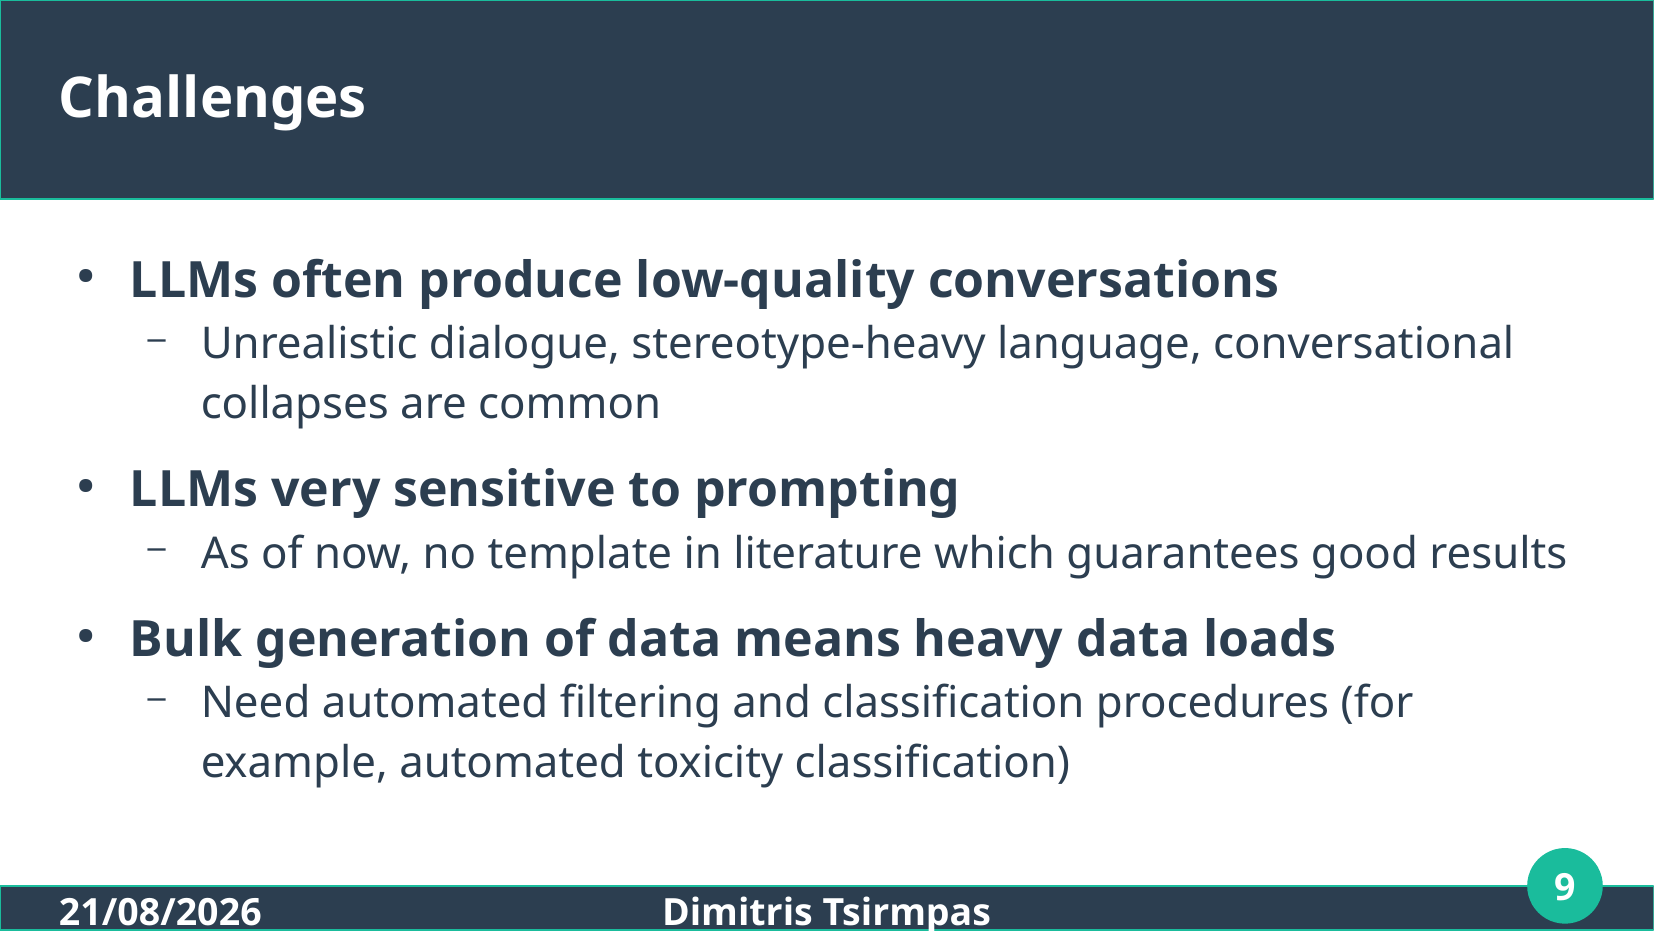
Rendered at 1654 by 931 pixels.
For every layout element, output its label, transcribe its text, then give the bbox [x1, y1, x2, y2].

list LLMs often produce low-quality conversations Unrealistic dialogue, stereotype-heavy language, conversational collapses are common LLMs very sensitive to prompting As of now, no template in literature which guarantees good results Bulk generation of data means heavy data loads Need automated filtering and classification procedures (for example, automated toxicity classification) [59, 243, 1595, 864]
title Challenges [59, 37, 1595, 155]
